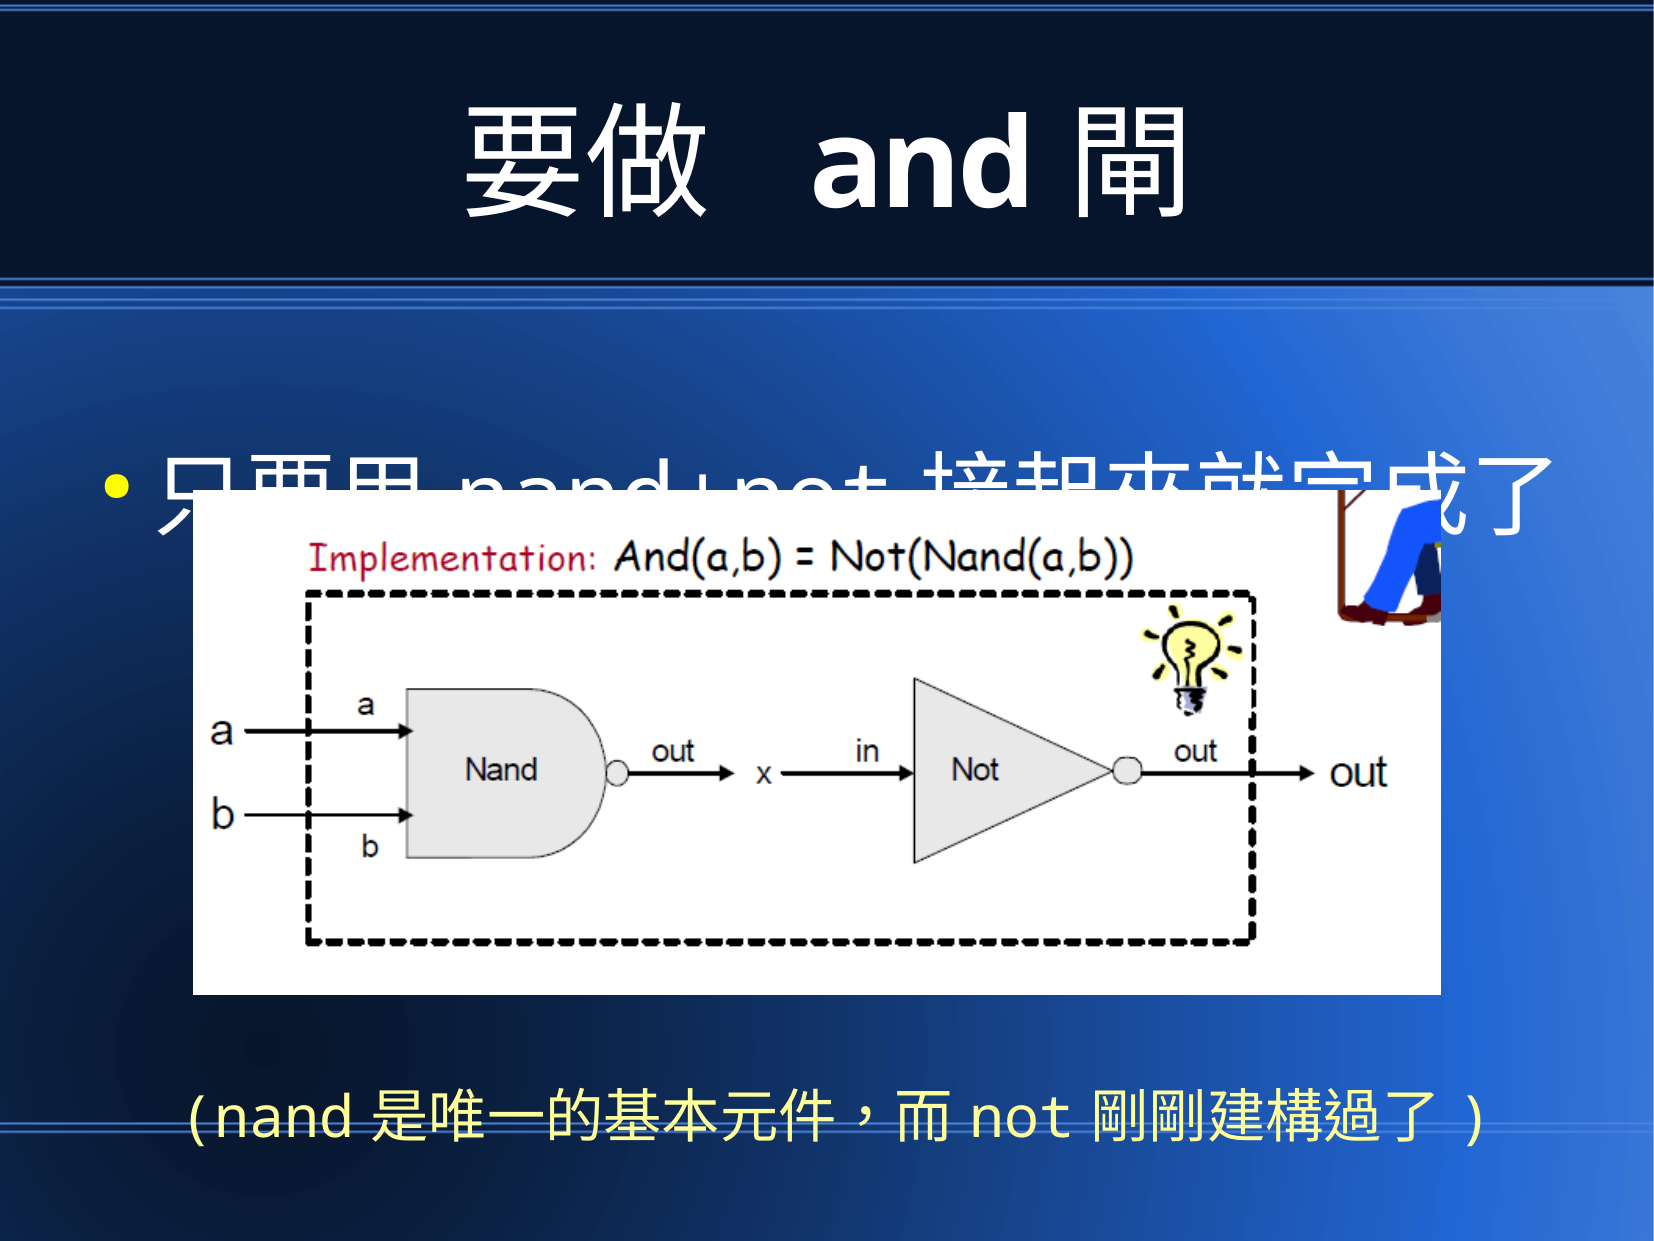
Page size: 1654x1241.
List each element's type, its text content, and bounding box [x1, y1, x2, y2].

list 只要用nand+not接起來就完成了 [82, 355, 1571, 1241]
picture [193, 490, 1441, 995]
title 要做 and閘 [82, 49, 1571, 257]
picture [0, 0, 1654, 1241]
text_box (nand是唯一的基本元件，而not剛剛建構過了) [179, 1027, 1536, 1098]
